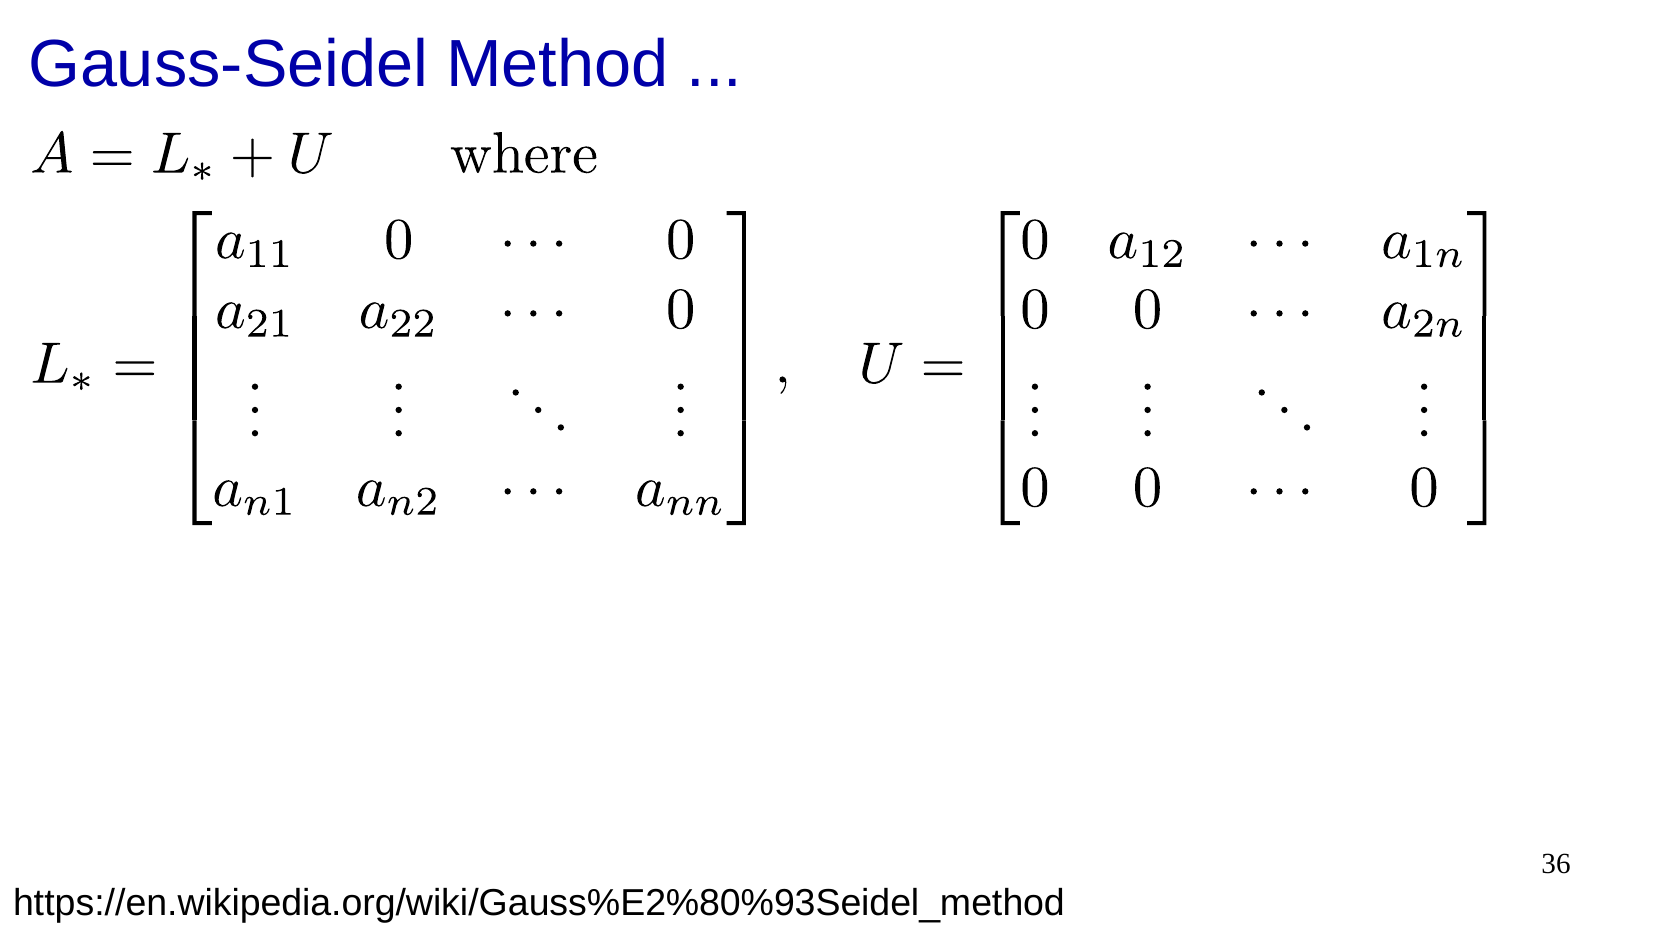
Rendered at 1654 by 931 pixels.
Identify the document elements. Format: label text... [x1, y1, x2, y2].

title Gauss-Seidel Method ... [28, 21, 1626, 106]
text_box [30, 130, 598, 181]
text_box [30, 211, 1506, 526]
text_box https://en.wikipedia.org/wiki/Gauss%E2%80%93Seidel_method [0, 873, 1081, 931]
